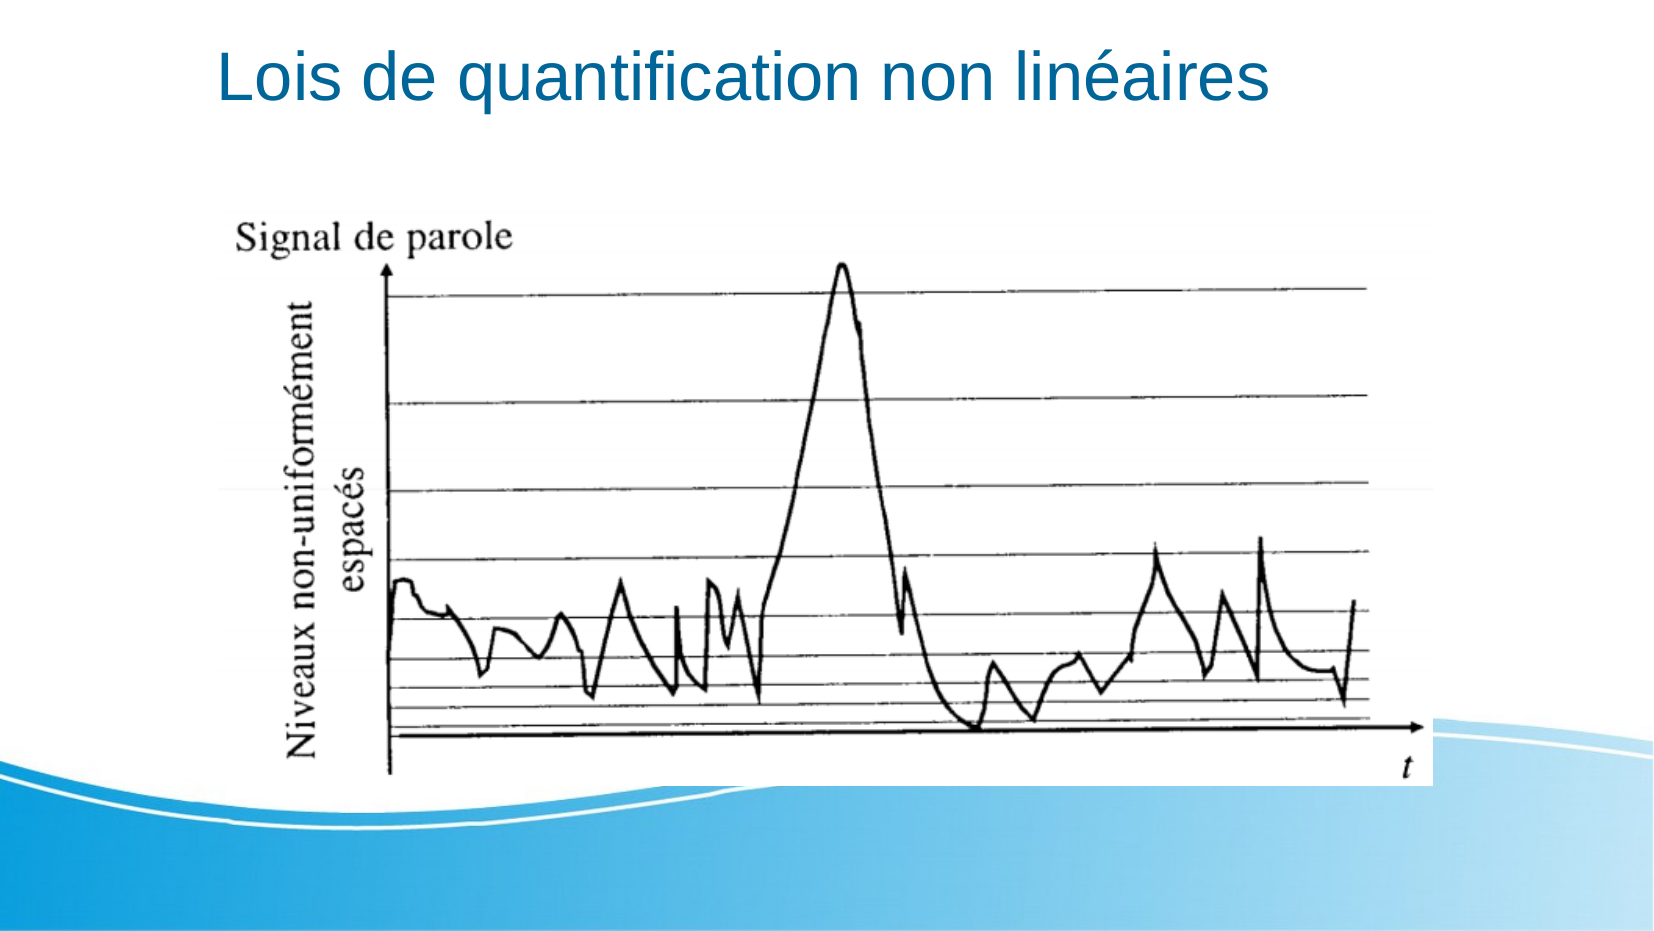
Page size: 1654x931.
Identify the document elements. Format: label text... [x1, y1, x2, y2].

title Lois de quantification non linéaires [0, 0, 1489, 154]
picture [0, 193, 1654, 931]
